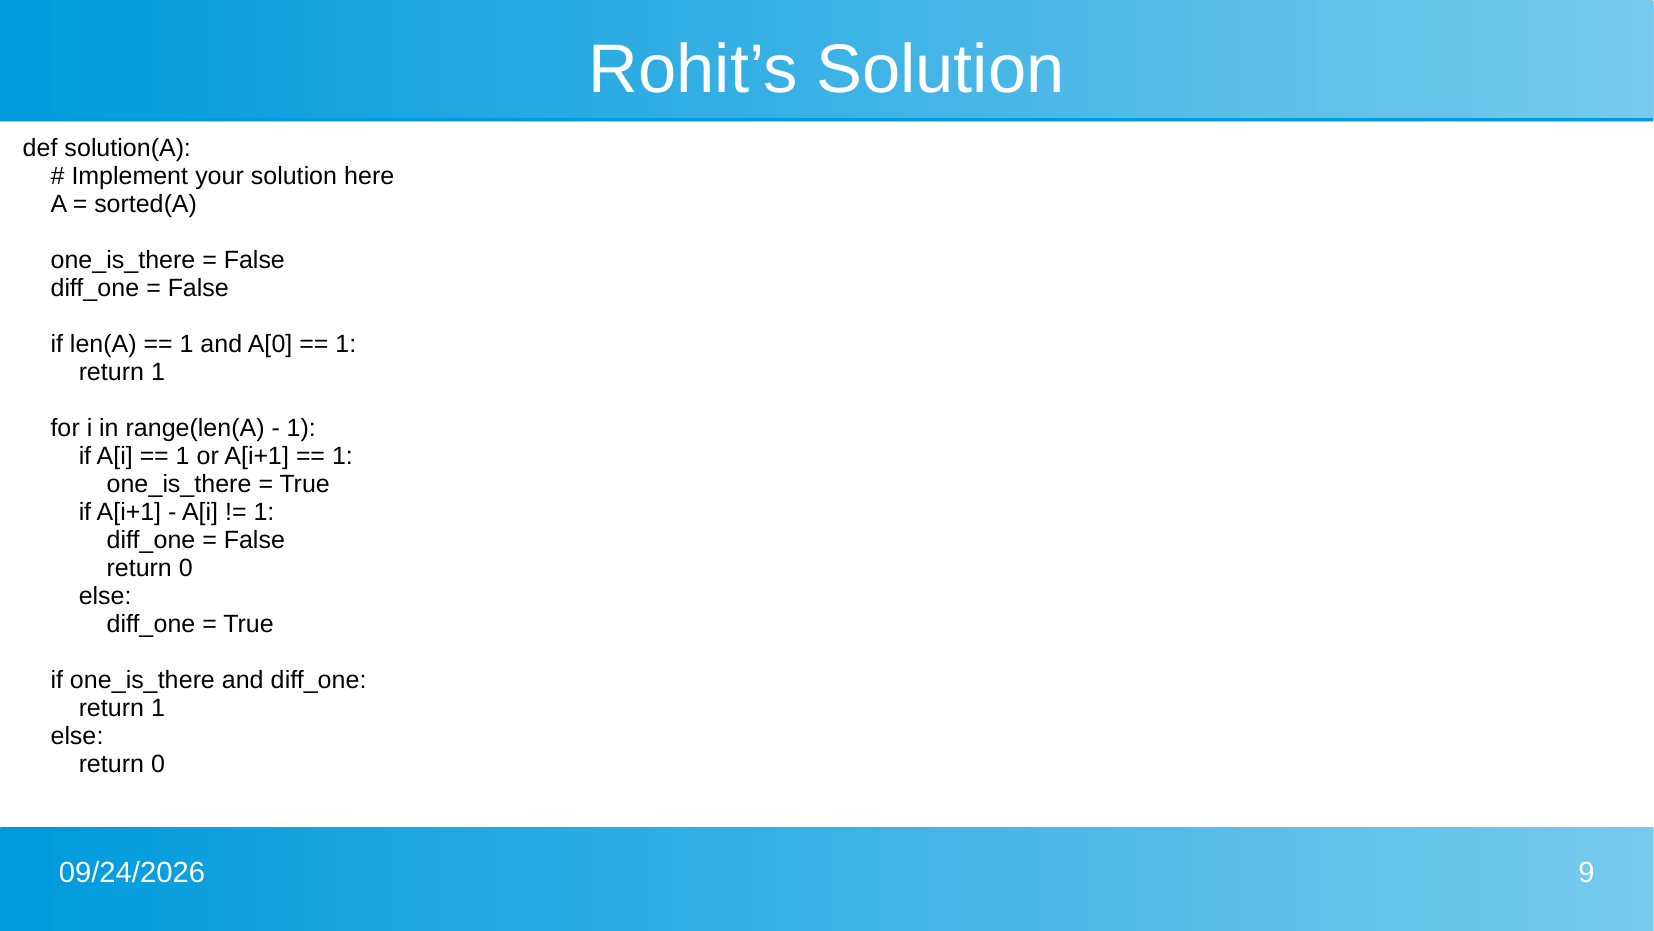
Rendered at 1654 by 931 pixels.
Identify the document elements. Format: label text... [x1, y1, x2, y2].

text_box def solution(A): # Implement your solution here A = sorted(A) one_is_there = False diff_one = False if len(A) == 1 and A[0] == 1: return 1 for i in range(len(A) - 1): if A[i] == 1 or A[i+1] == 1: one_is_there = True if A[i+1] - A[i] != 1: diff_one = False return 0 else: diff_one = True if one_is_there and diff_one: return 1 else: return 0 [7, 126, 1133, 786]
title Rohit’s Solution [59, 29, 1595, 108]
